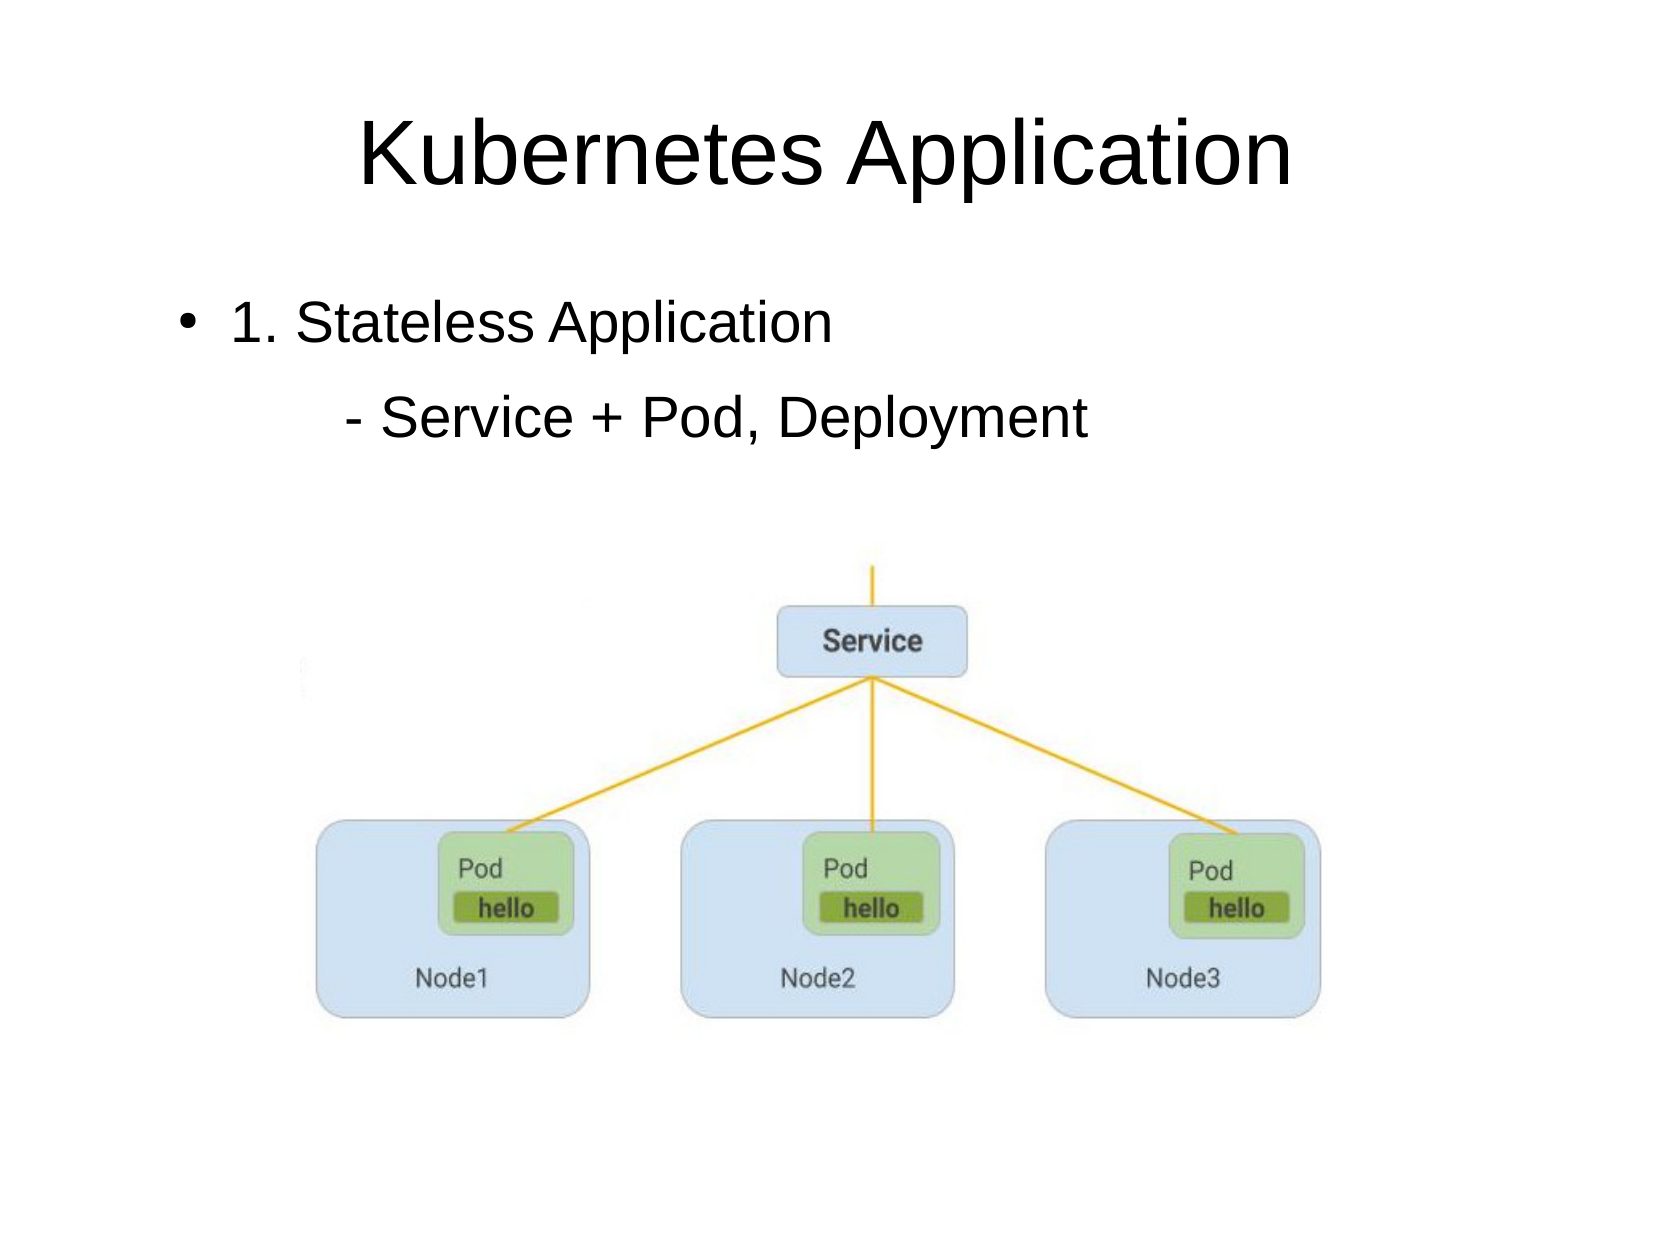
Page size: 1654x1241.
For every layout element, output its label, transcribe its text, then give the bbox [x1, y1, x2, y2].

picture [300, 528, 1336, 1039]
title Kubernetes Application [82, 49, 1571, 257]
list 1. Stateless Application - Service + Pod, Deployment [159, 290, 1098, 634]
